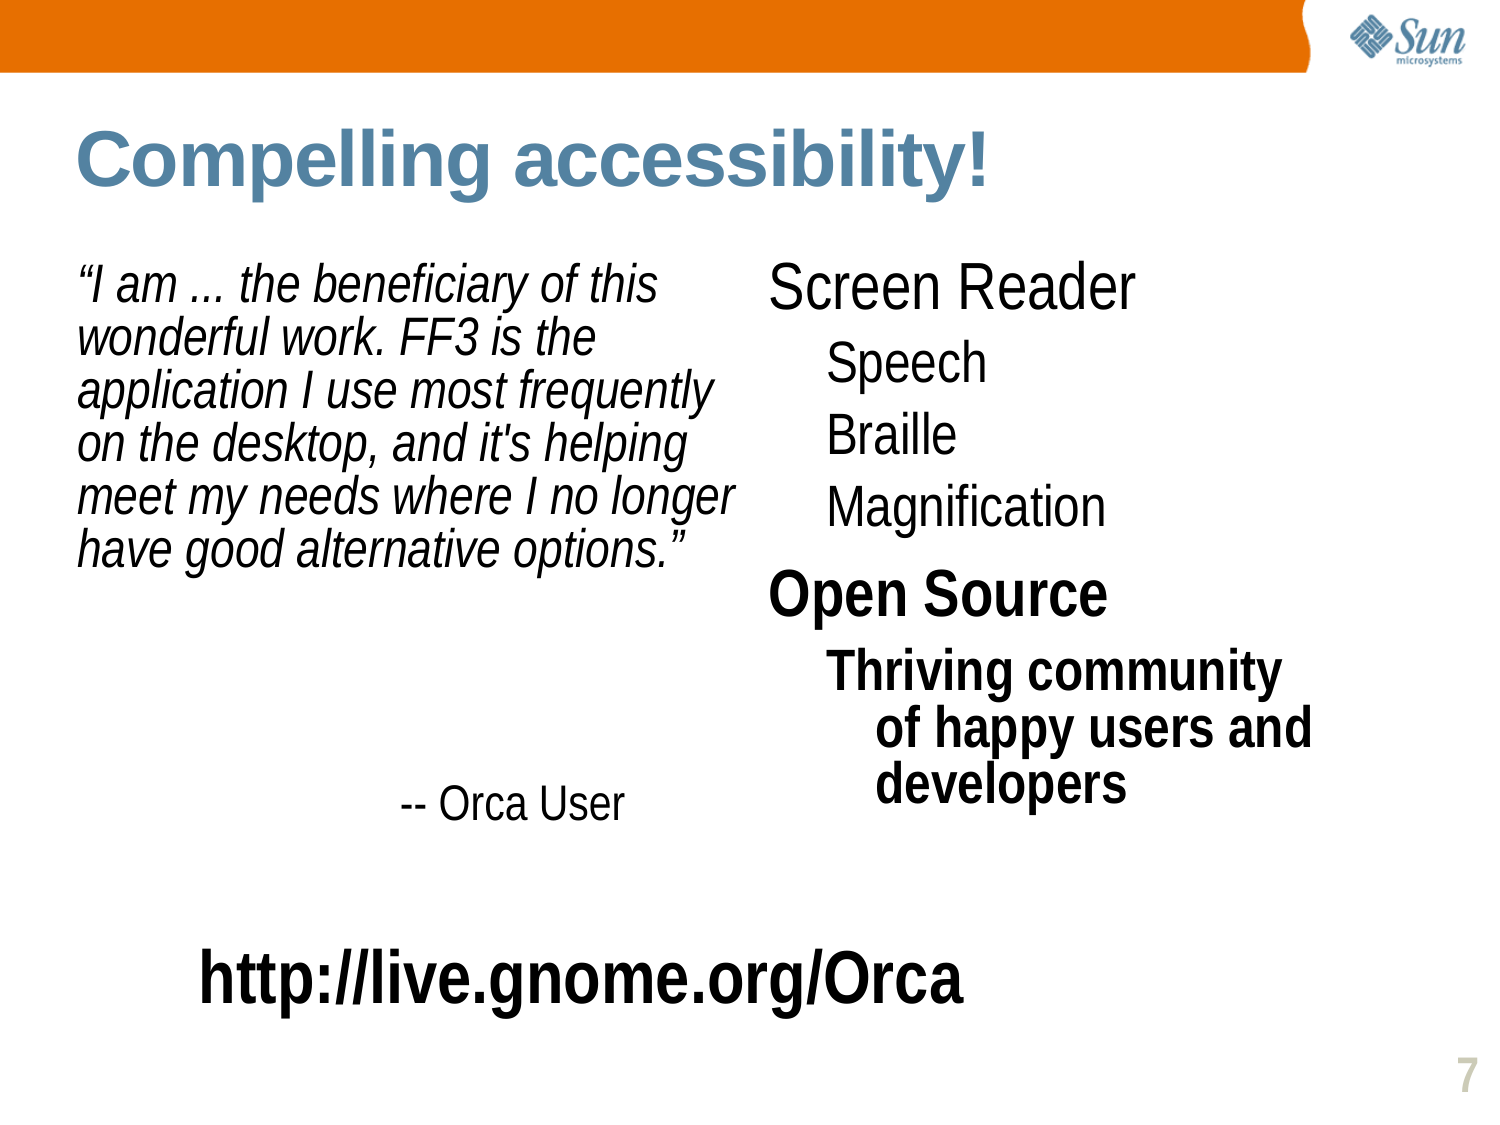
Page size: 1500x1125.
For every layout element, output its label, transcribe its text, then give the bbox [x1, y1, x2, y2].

text_box -- Orca User [388, 781, 726, 840]
list Screen Reader Speech Braille Magnification Open Source Thriving community of happy users and developers [749, 257, 1500, 1017]
text_box “I am ... the beneficiary of this wonderful work. FF3 is the application I use most frequently on the desktop, and it's helping meet my needs where I no longer have good alternative options.” [77, 260, 744, 752]
picture [0, 0, 1500, 75]
title Compelling accessibility! [75, 122, 1438, 228]
text_box http://live.gnome.org/Orca [199, 945, 1362, 1033]
